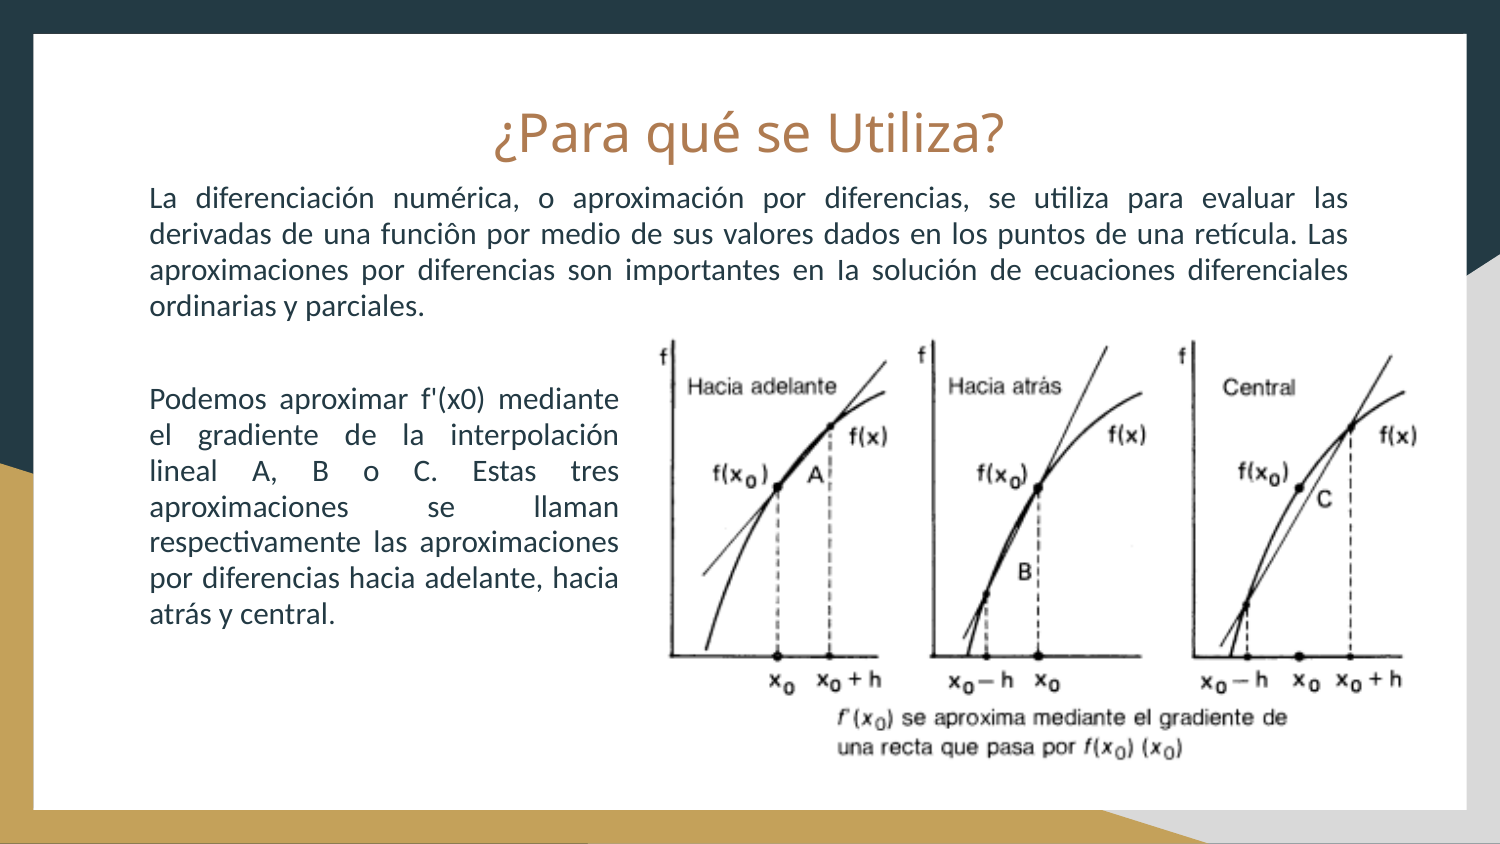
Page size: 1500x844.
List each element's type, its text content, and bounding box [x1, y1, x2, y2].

list La diferenciación numérica, o aproximación por diferencias, se utiliza para evaluar las derivadas de una funciôn por medio de sus valores dados en los puntos de una retícula. Las aproximaciones por diferencias son importantes en Ia solución de ecuaciones diferenciales ordinarias y parciales. [134, 165, 1366, 552]
title ¿Para qué se Utiliza? [275, 80, 1225, 165]
picture [647, 325, 1438, 770]
list Podemos aproximar f'(x0) mediante el gradiente de la interpolación lineal A, B o C. Estas tres aproximaciones se llaman respectivamente las aproximaciones por diferencias hacia adelante, hacia atrás y central. [134, 309, 636, 696]
